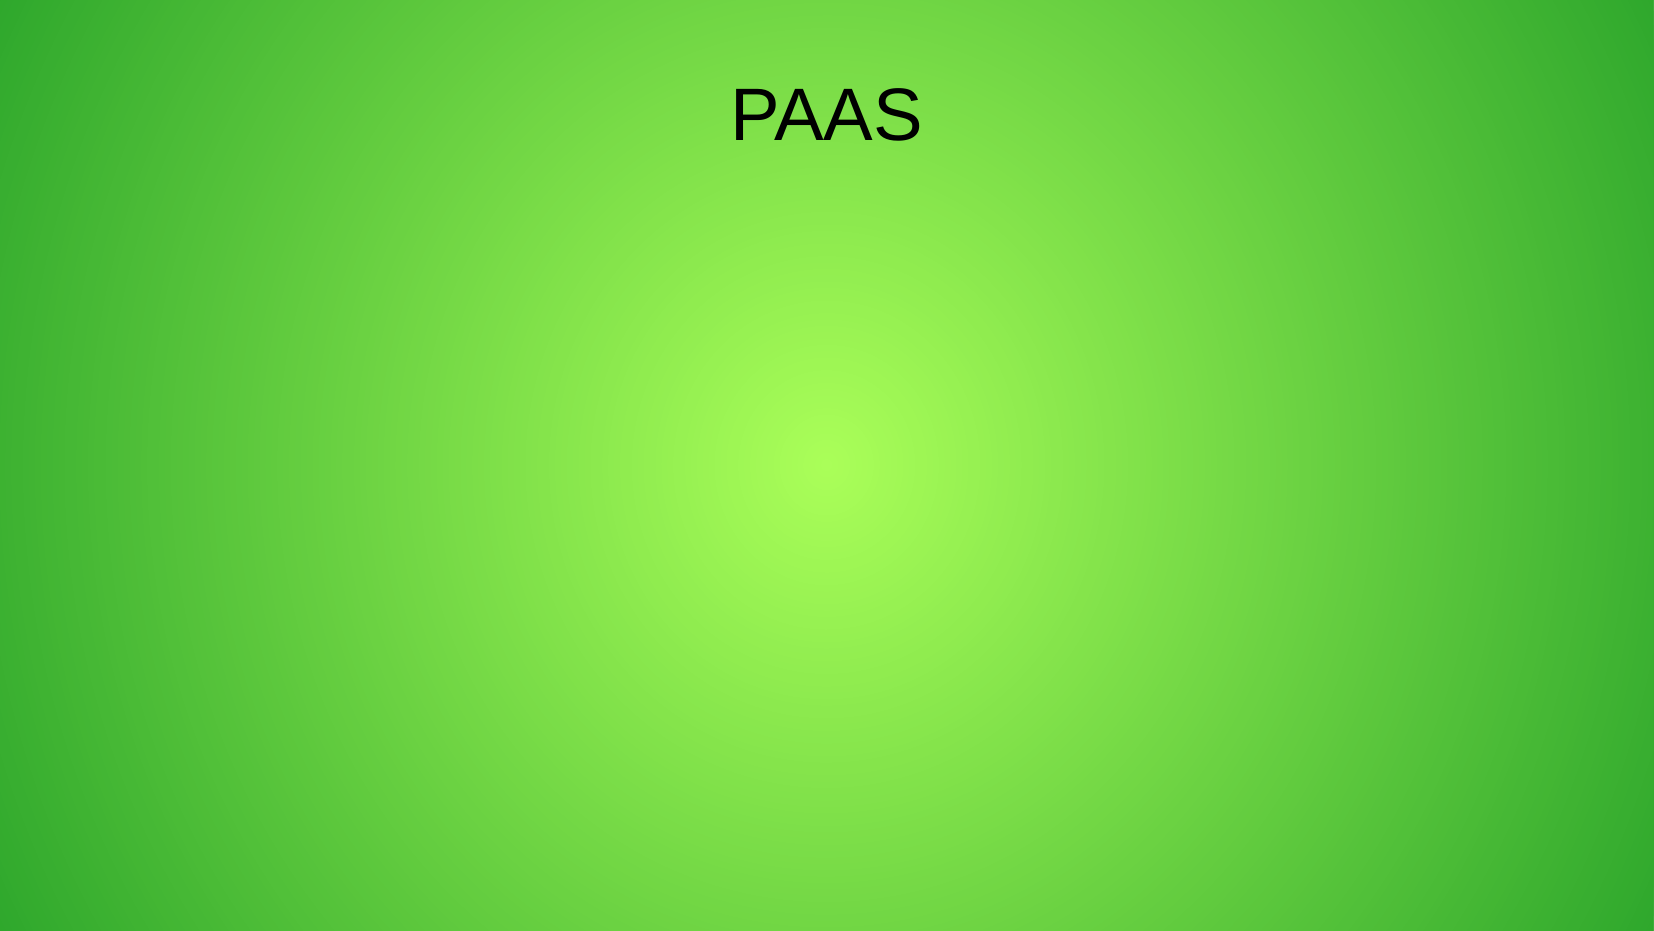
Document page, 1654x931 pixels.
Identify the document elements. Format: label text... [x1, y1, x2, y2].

title PAAS [82, 37, 1571, 193]
